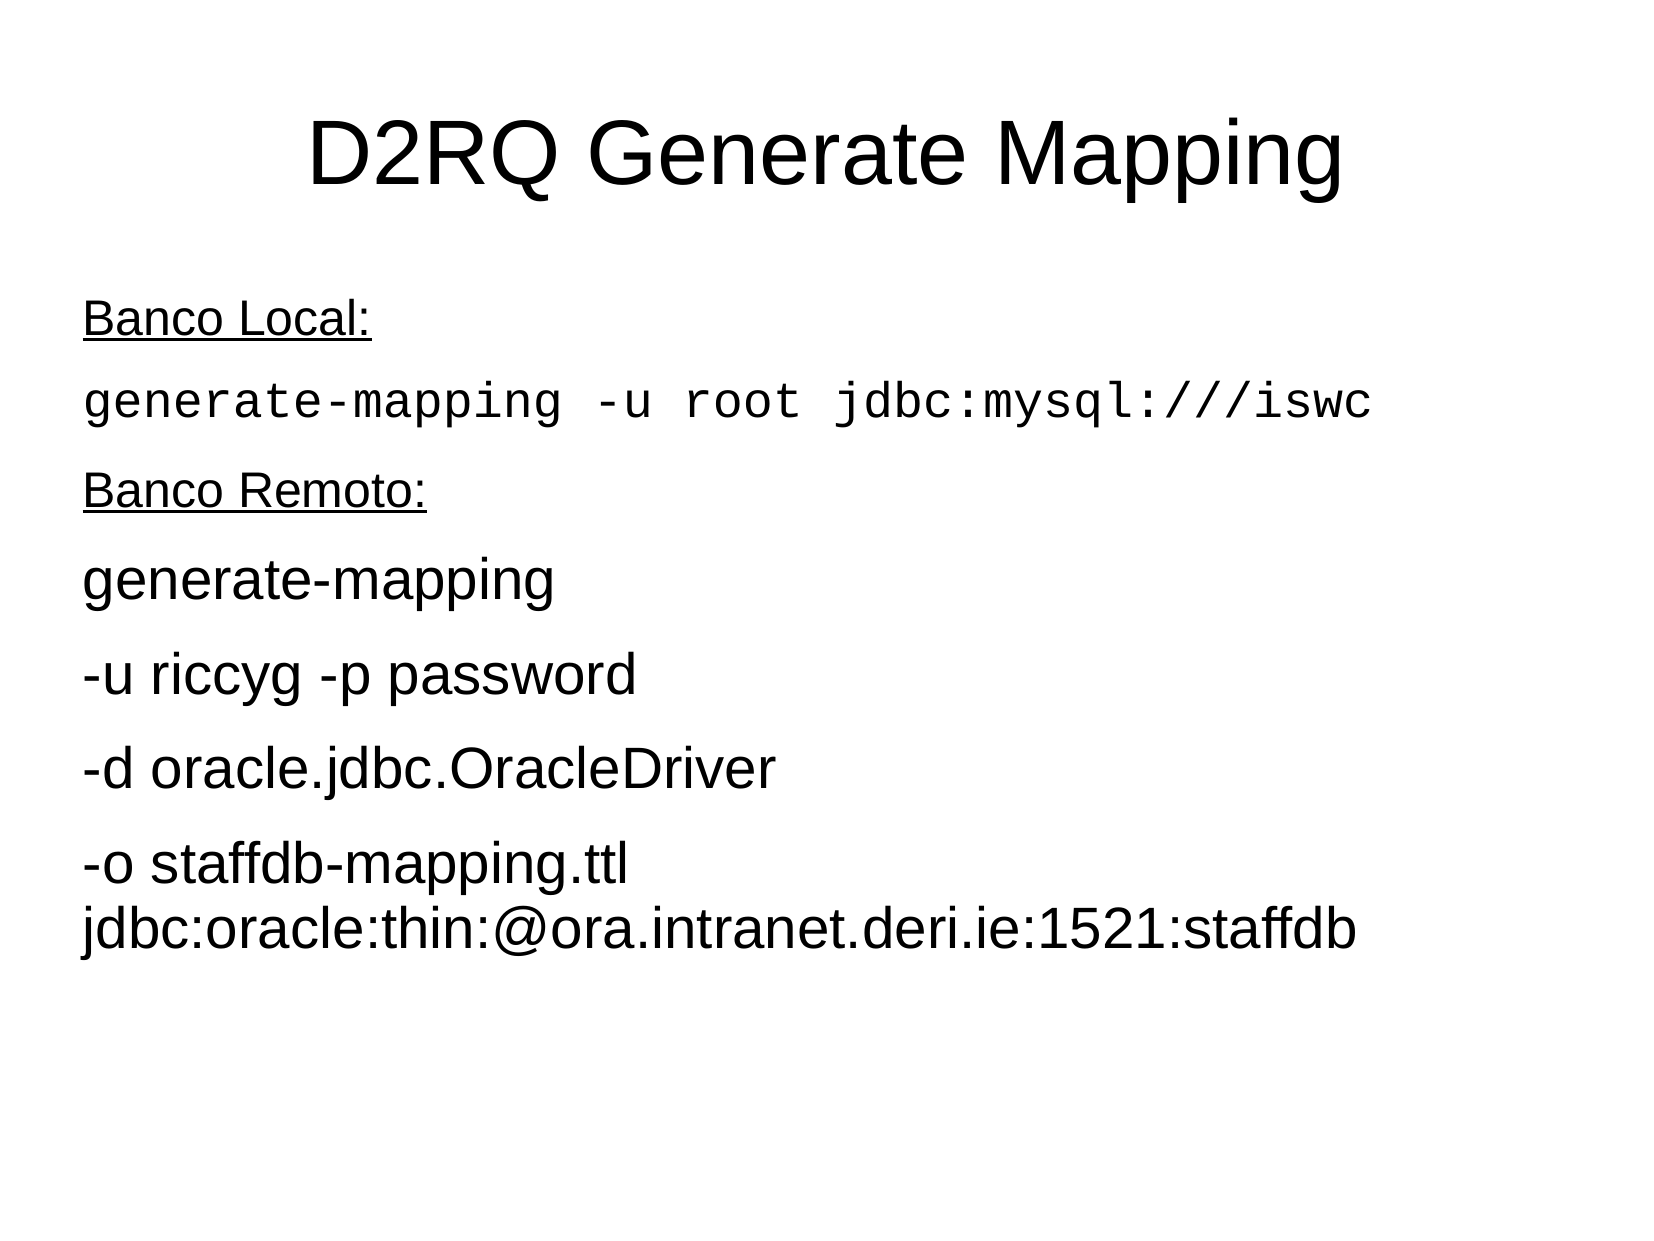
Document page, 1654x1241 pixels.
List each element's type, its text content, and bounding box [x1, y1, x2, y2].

title D2RQ Generate Mapping [82, 56, 1571, 250]
list Banco Local: generate-mapping -u root jdbc:mysql:///iswc Banco Remoto: generate-mapping -u riccyg -p password -d oracle.jdbc.OracleDriver -o staffdb-mapping.ttl jdbc:oracle:thin:@ora.intranet.deri.ie:1521:staffdb [82, 290, 1571, 1094]
